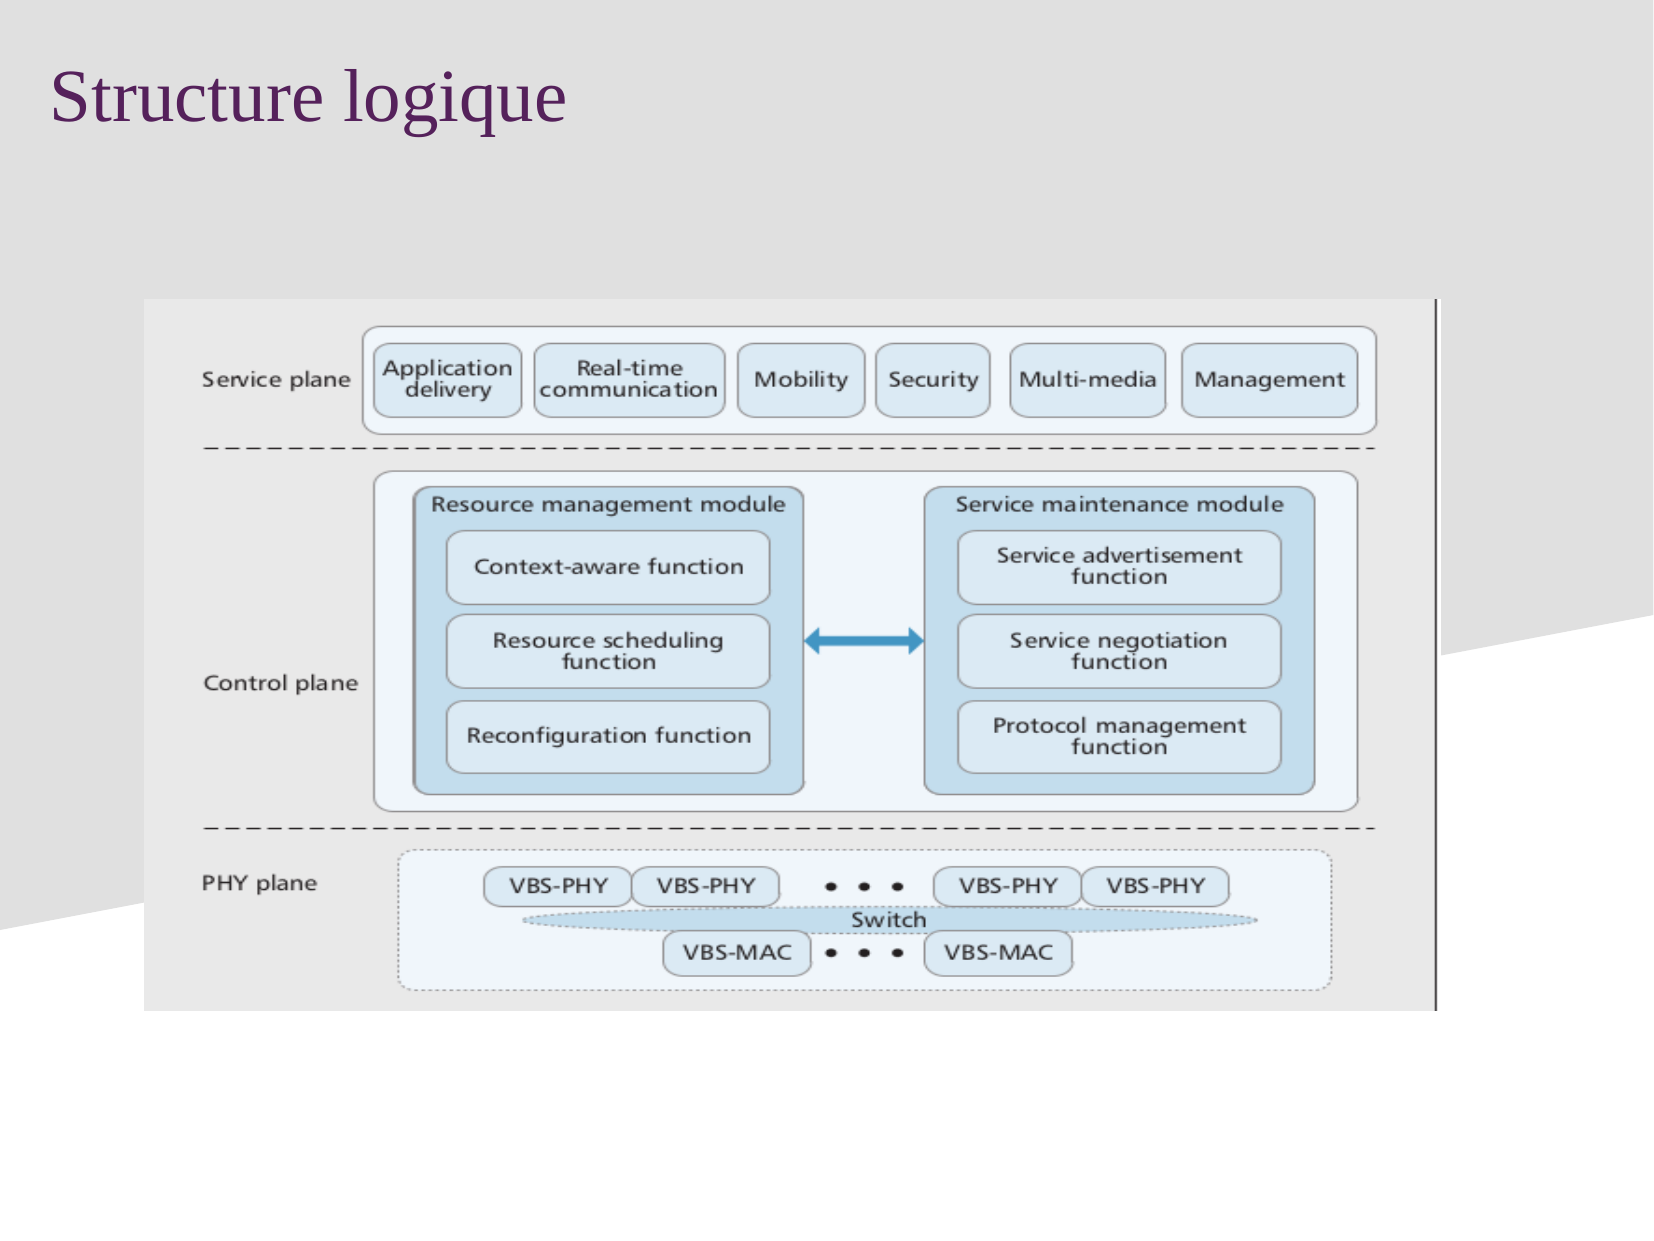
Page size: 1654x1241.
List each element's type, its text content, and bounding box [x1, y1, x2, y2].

picture [144, 299, 1441, 1011]
text_box Structure logique [34, 47, 1654, 166]
